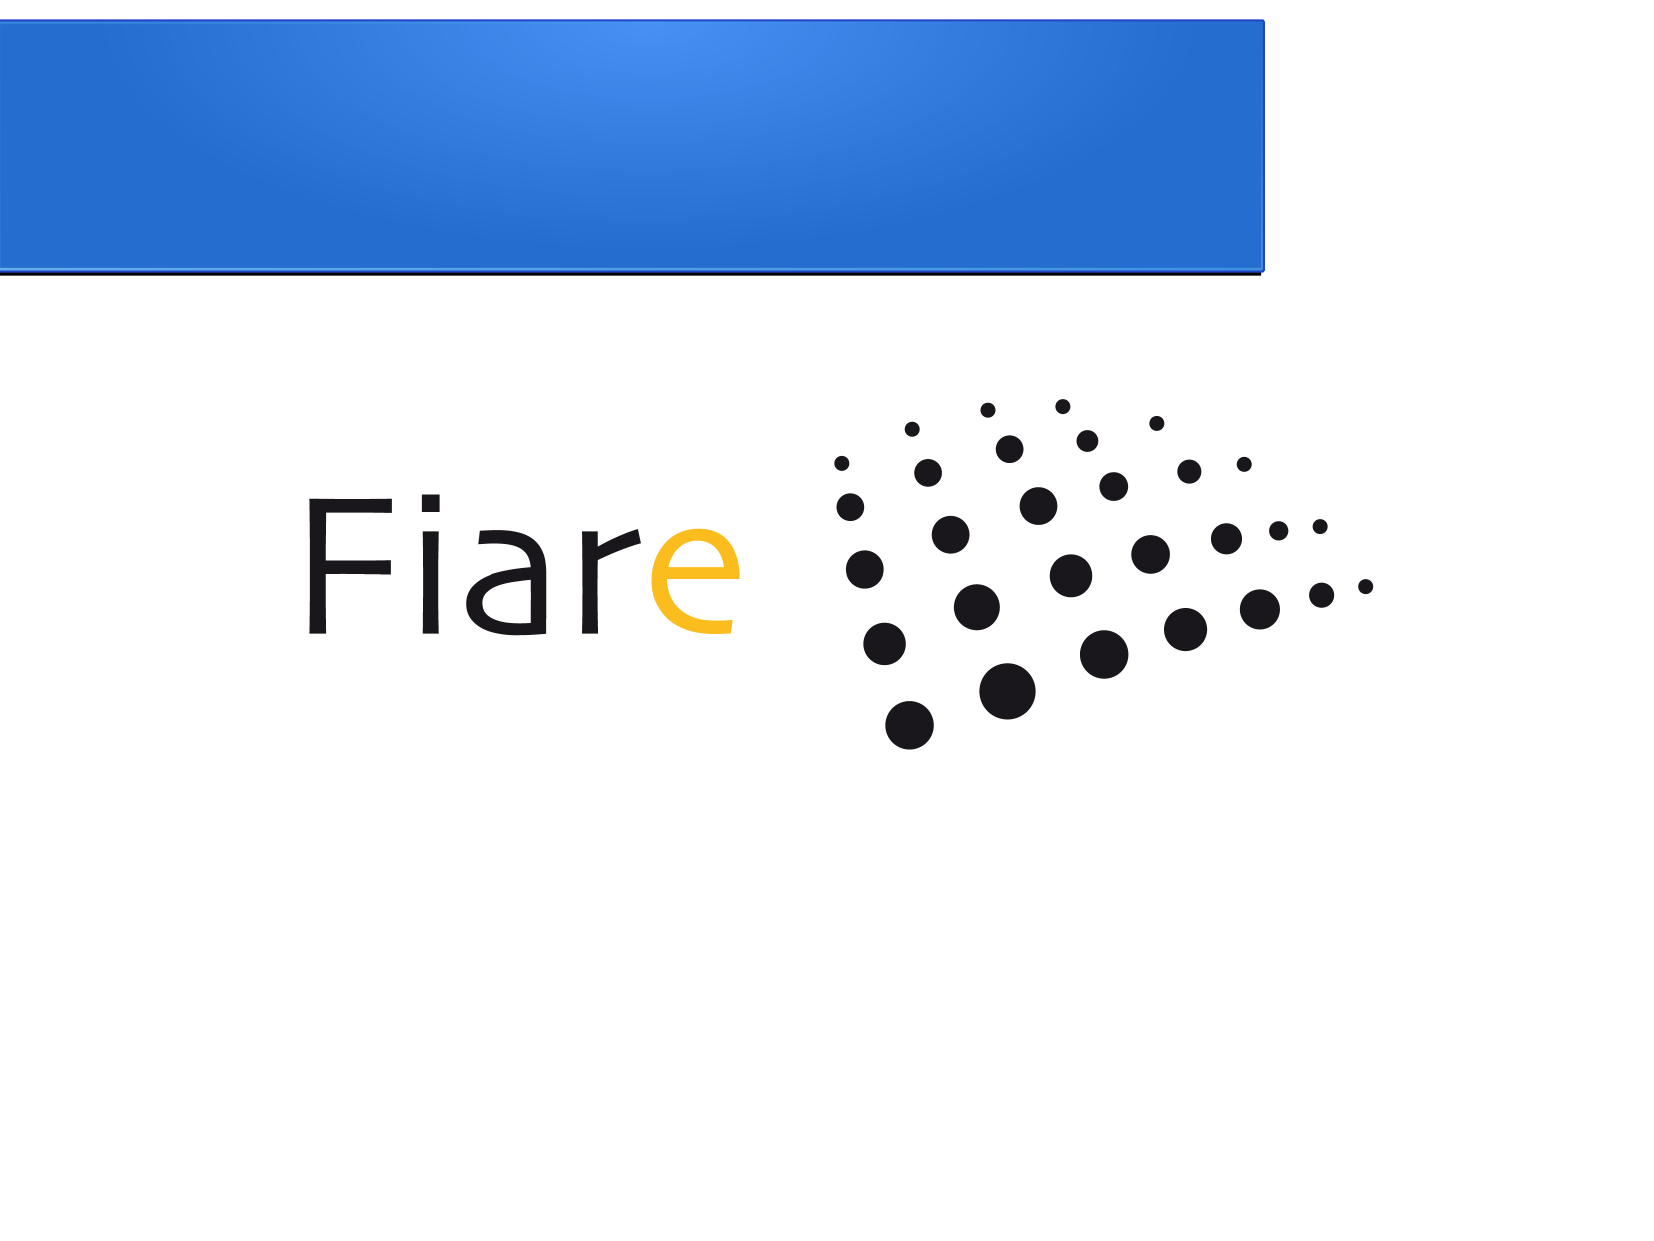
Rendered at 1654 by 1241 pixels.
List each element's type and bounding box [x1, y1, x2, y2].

picture [307, 398, 1374, 751]
